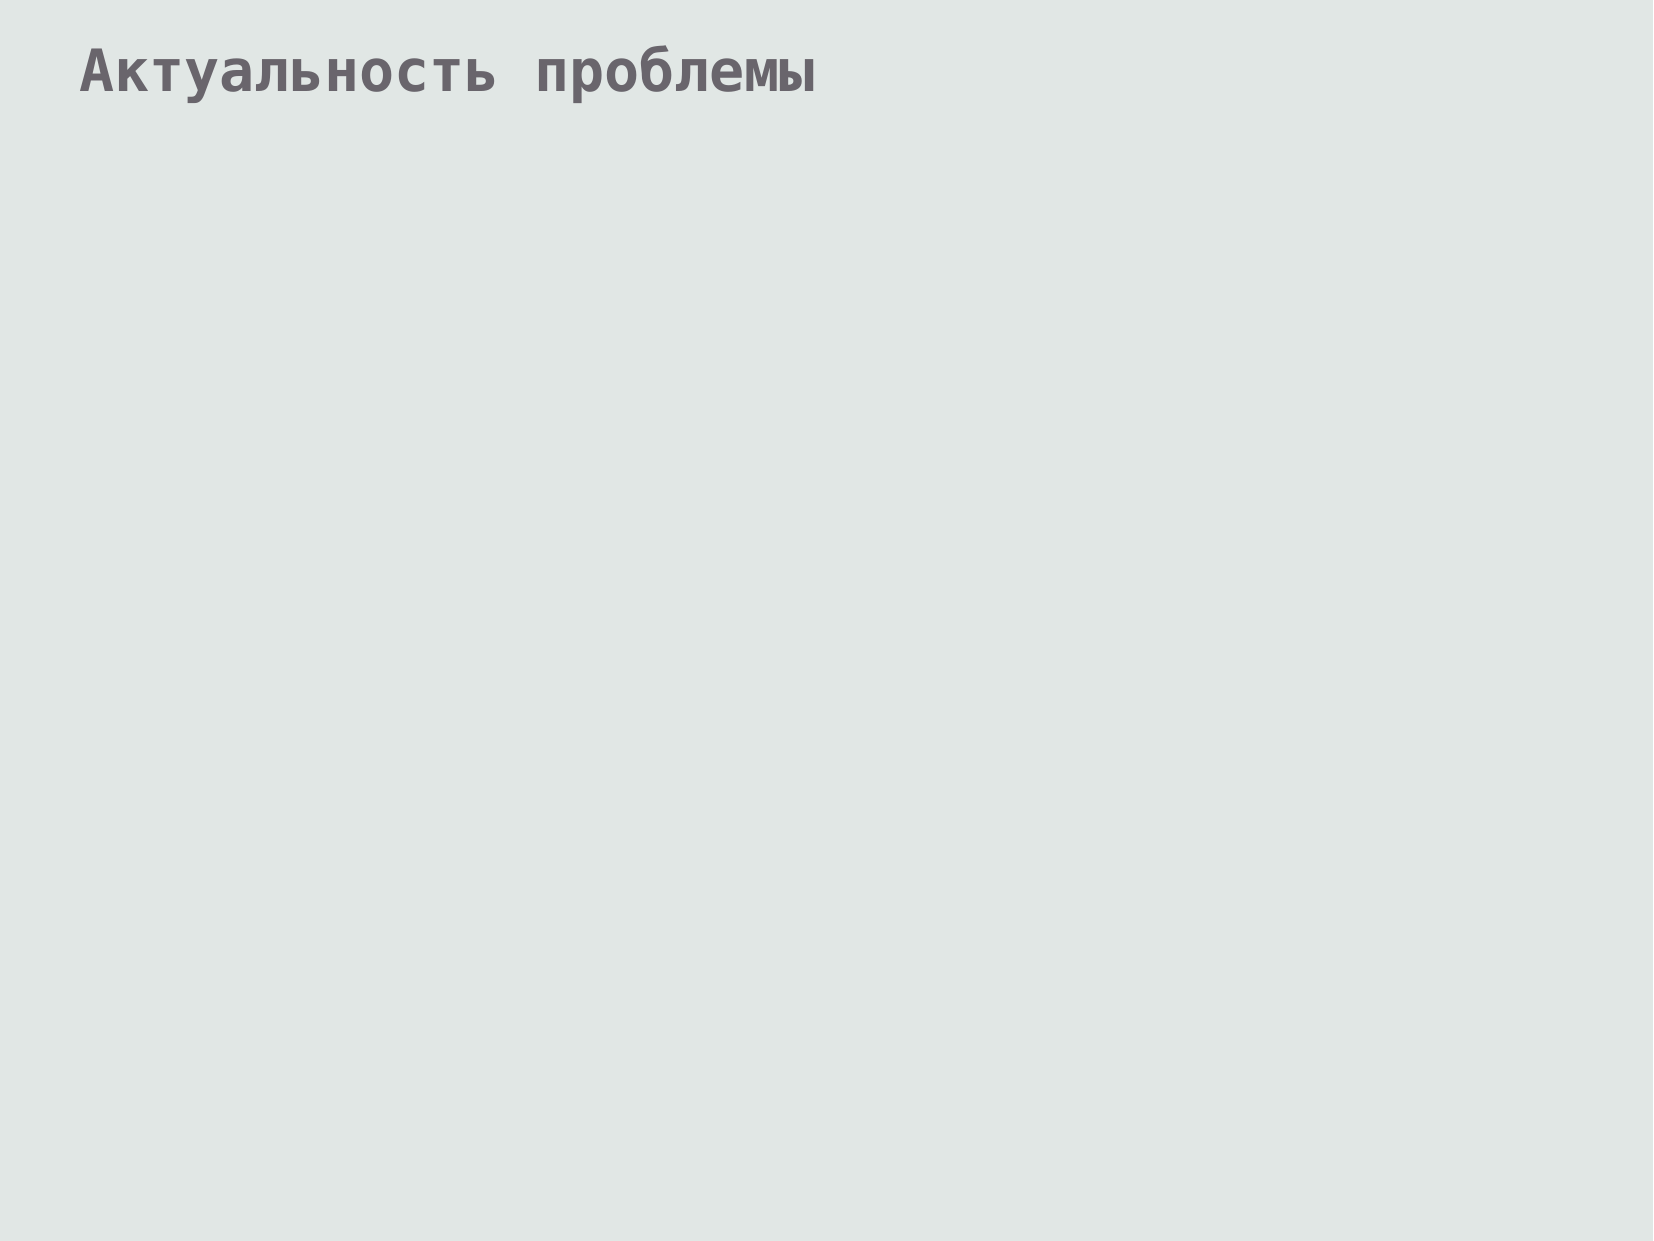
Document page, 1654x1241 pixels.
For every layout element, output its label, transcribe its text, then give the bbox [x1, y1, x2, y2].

text_box Актуальность проблемы [65, 30, 862, 113]
